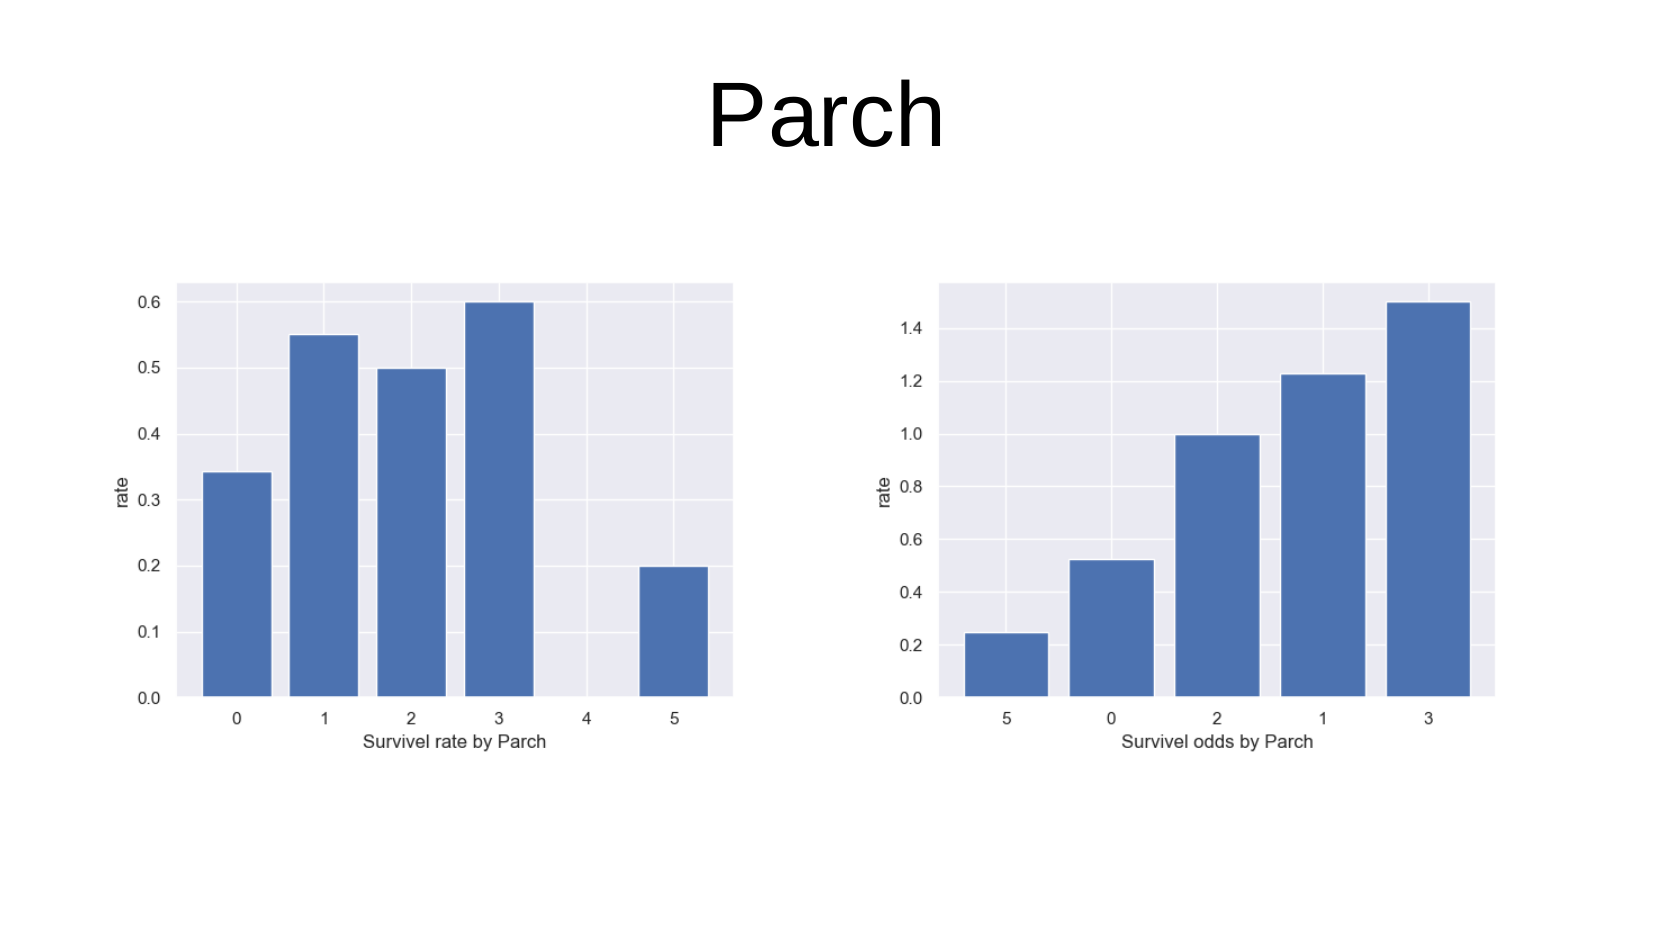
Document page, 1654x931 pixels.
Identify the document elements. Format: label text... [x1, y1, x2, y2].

picture [86, 217, 806, 758]
title Parch [82, 37, 1571, 193]
picture [848, 217, 1568, 758]
